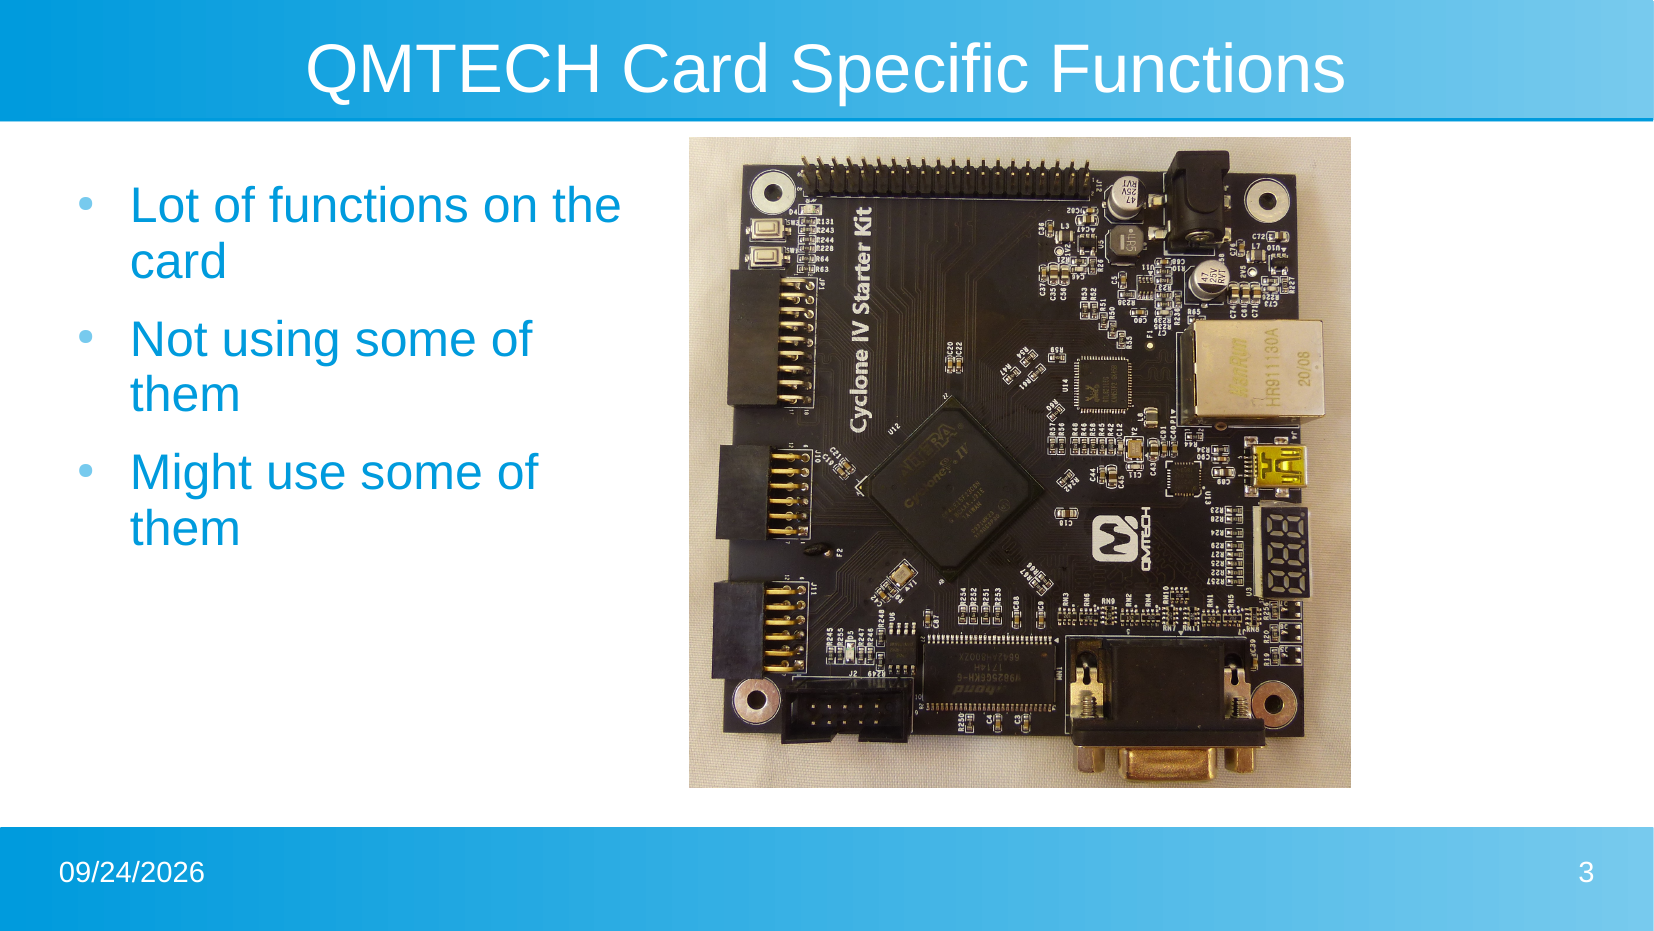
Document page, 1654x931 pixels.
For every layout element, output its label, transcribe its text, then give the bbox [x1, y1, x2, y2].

list Lot of functions on the card Not using some of them Might use some of them [59, 177, 638, 488]
picture [689, 137, 1351, 788]
title QMTECH Card Specific Functions [59, 29, 1595, 108]
